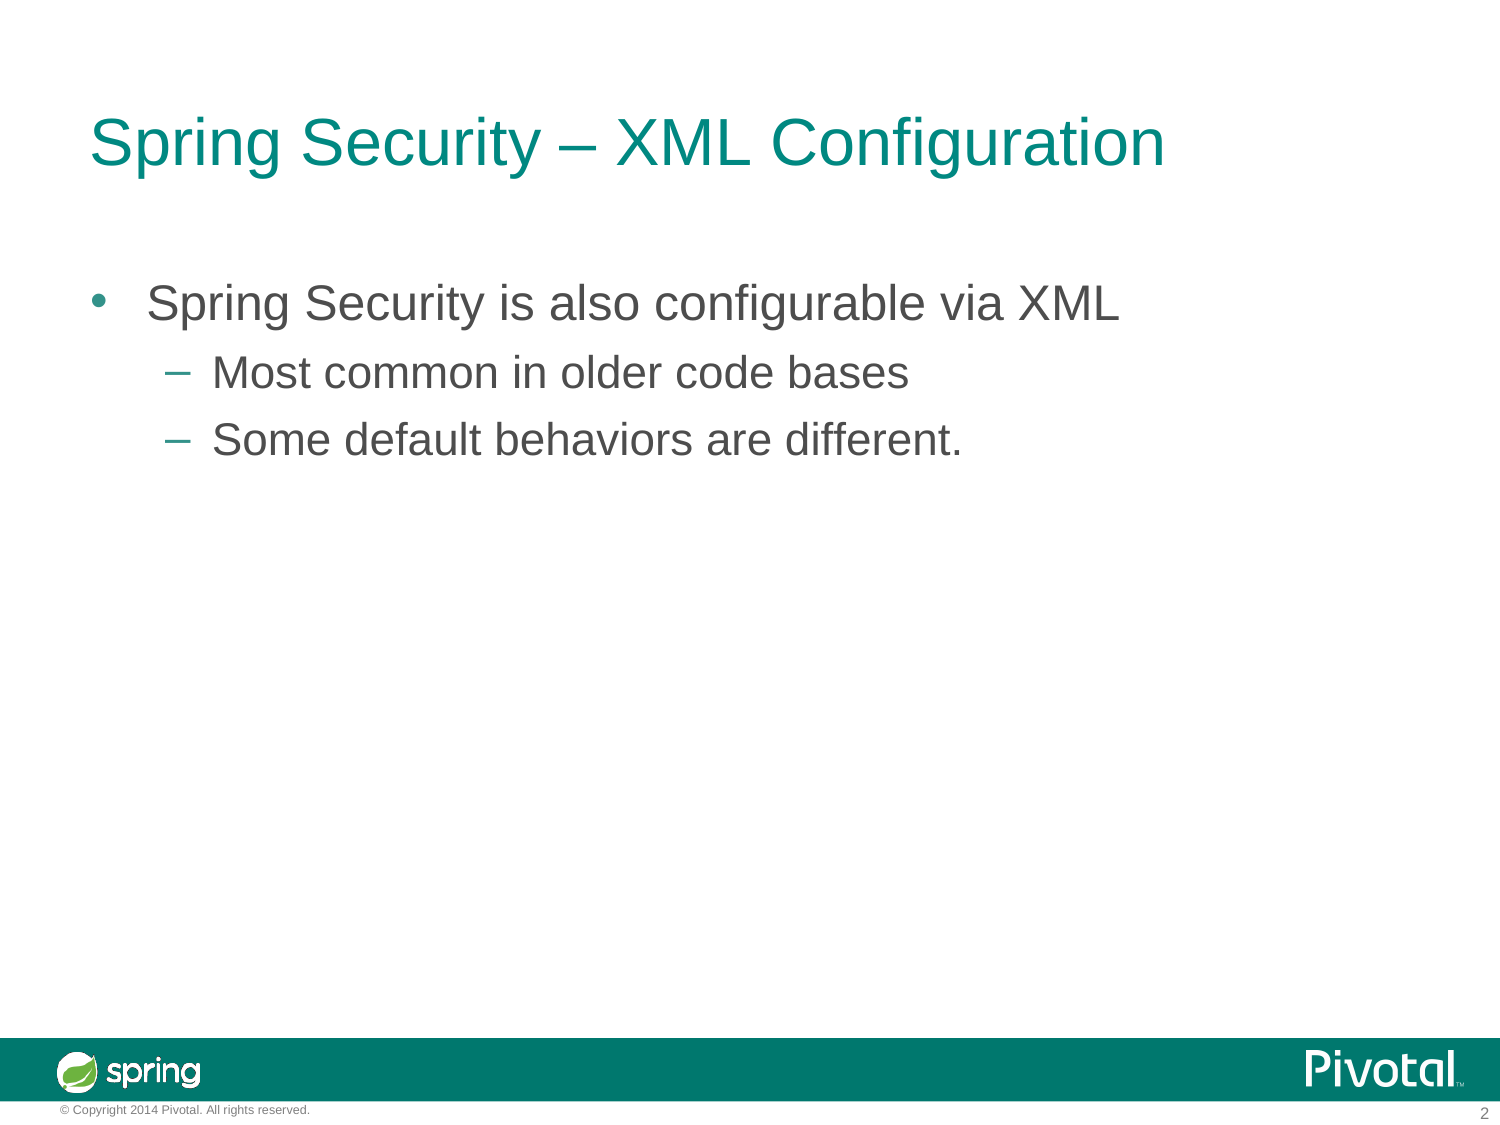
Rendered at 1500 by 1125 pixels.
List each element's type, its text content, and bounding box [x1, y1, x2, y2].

title Spring Security – XML Configuration [75, 45, 1426, 233]
picture [32, 1041, 210, 1103]
list Spring Security is also configurable via XML Most common in older code bases Some default behaviors are different. [75, 262, 1426, 1005]
picture [1306, 1050, 1464, 1087]
